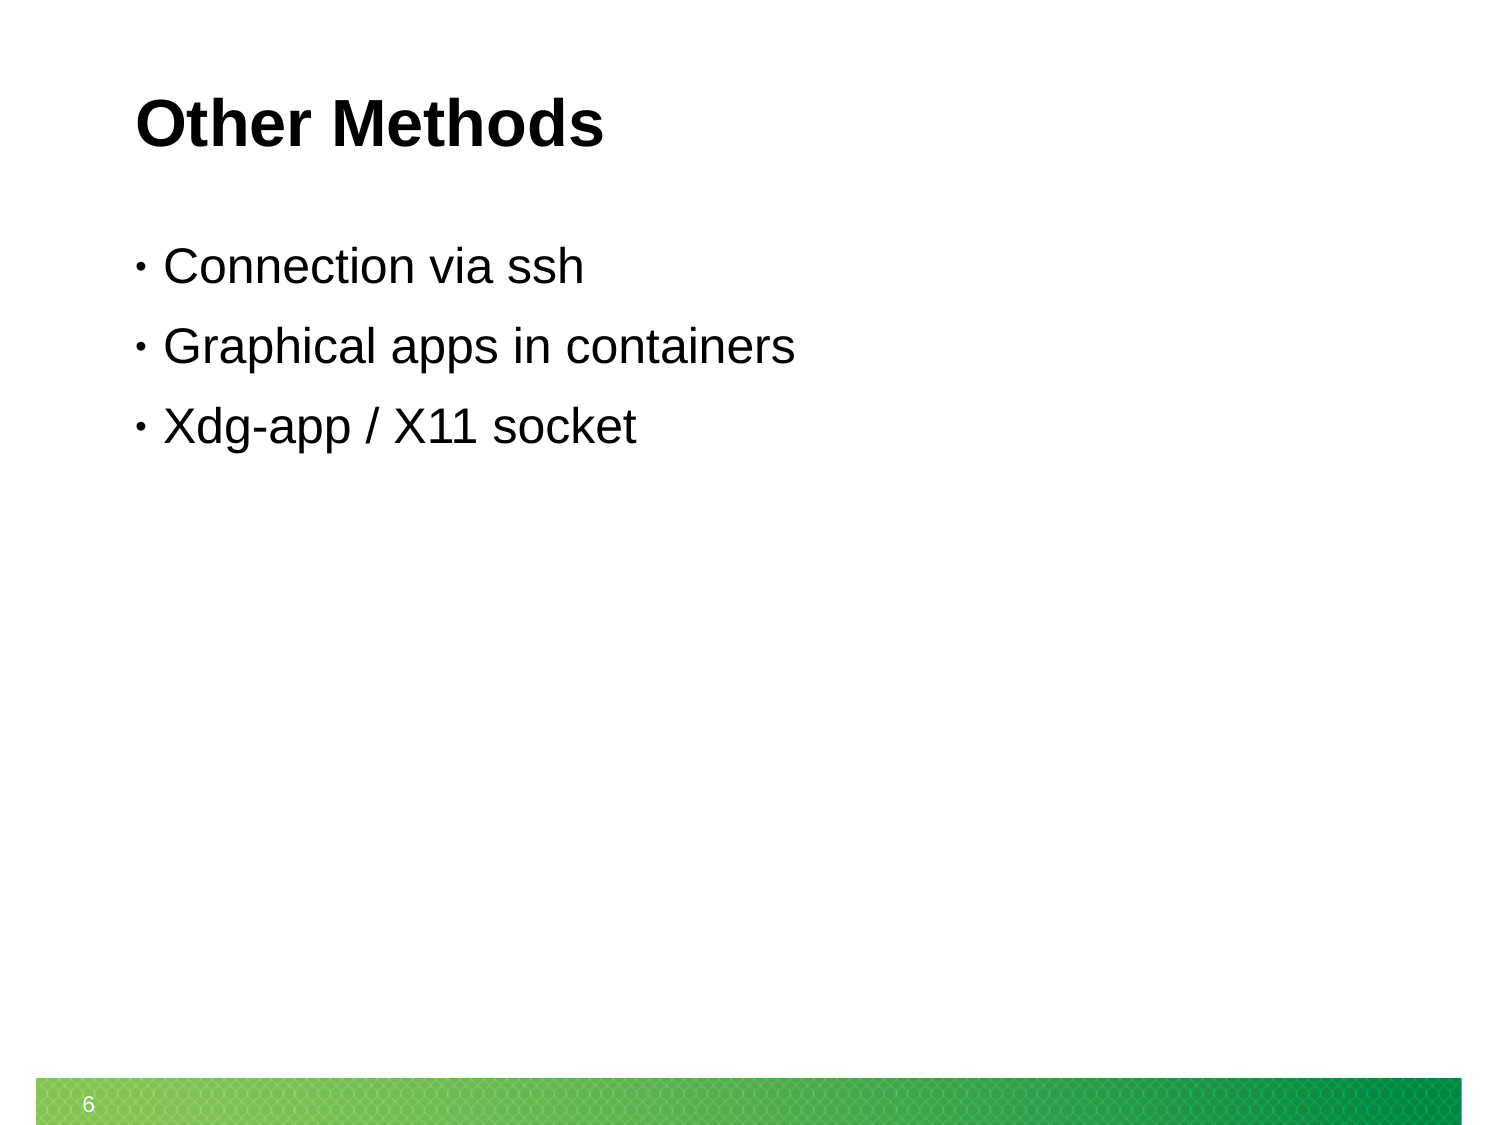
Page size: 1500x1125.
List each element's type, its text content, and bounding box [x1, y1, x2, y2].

list Connection via ssh Graphical apps in containers Xdg-app / X11 socket [135, 238, 1372, 982]
picture [36, 1078, 1462, 1125]
title Other Methods [135, 41, 1372, 204]
